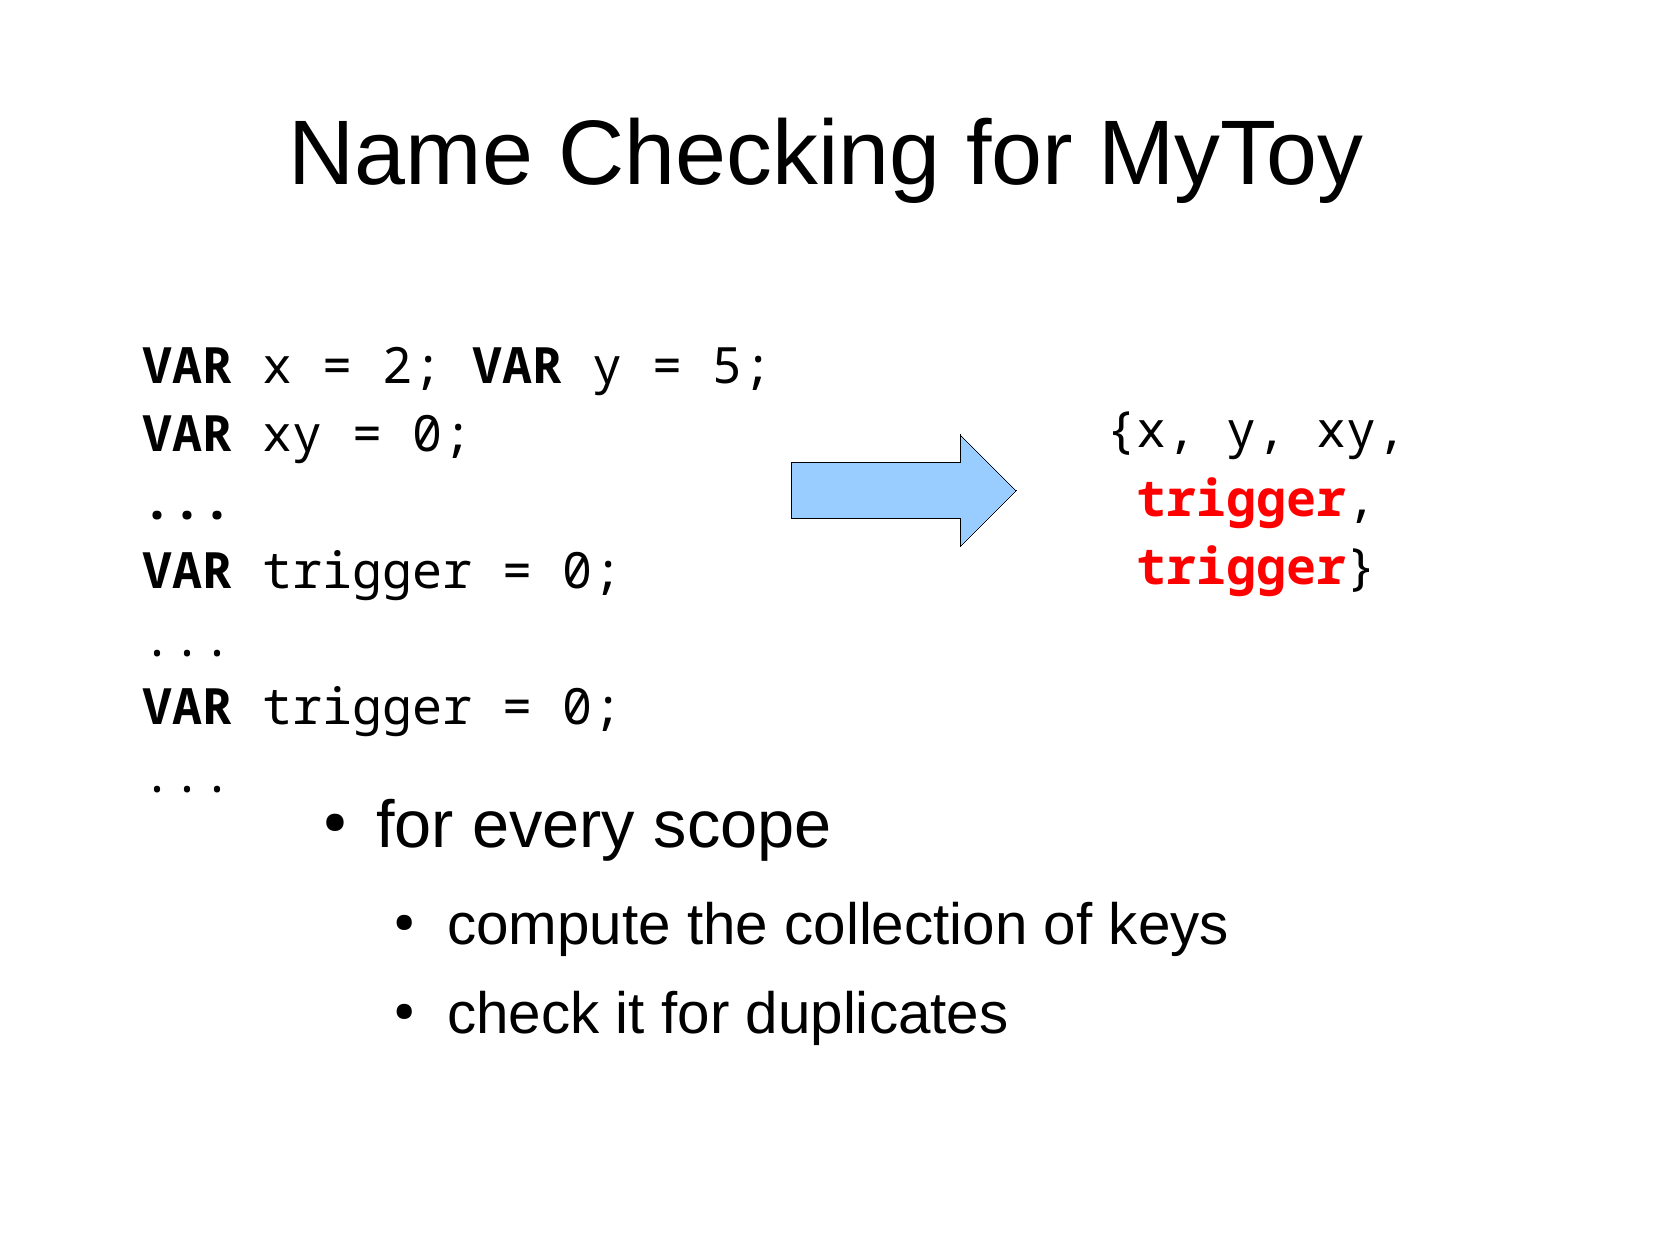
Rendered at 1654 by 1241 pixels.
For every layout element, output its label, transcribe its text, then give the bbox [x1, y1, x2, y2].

text_box VAR x = 2; VAR y = 5; VAR xy = 0; ... VAR trigger = 0; ... VAR trigger = 0; ... [127, 322, 788, 738]
text_box [791, 434, 1017, 547]
list for every scope compute the collection of keys check it for duplicates [305, 787, 1307, 1109]
text_box {x, y, xy, trigger, trigger} [1091, 386, 1579, 575]
title Name Checking for MyToy [82, 49, 1571, 257]
